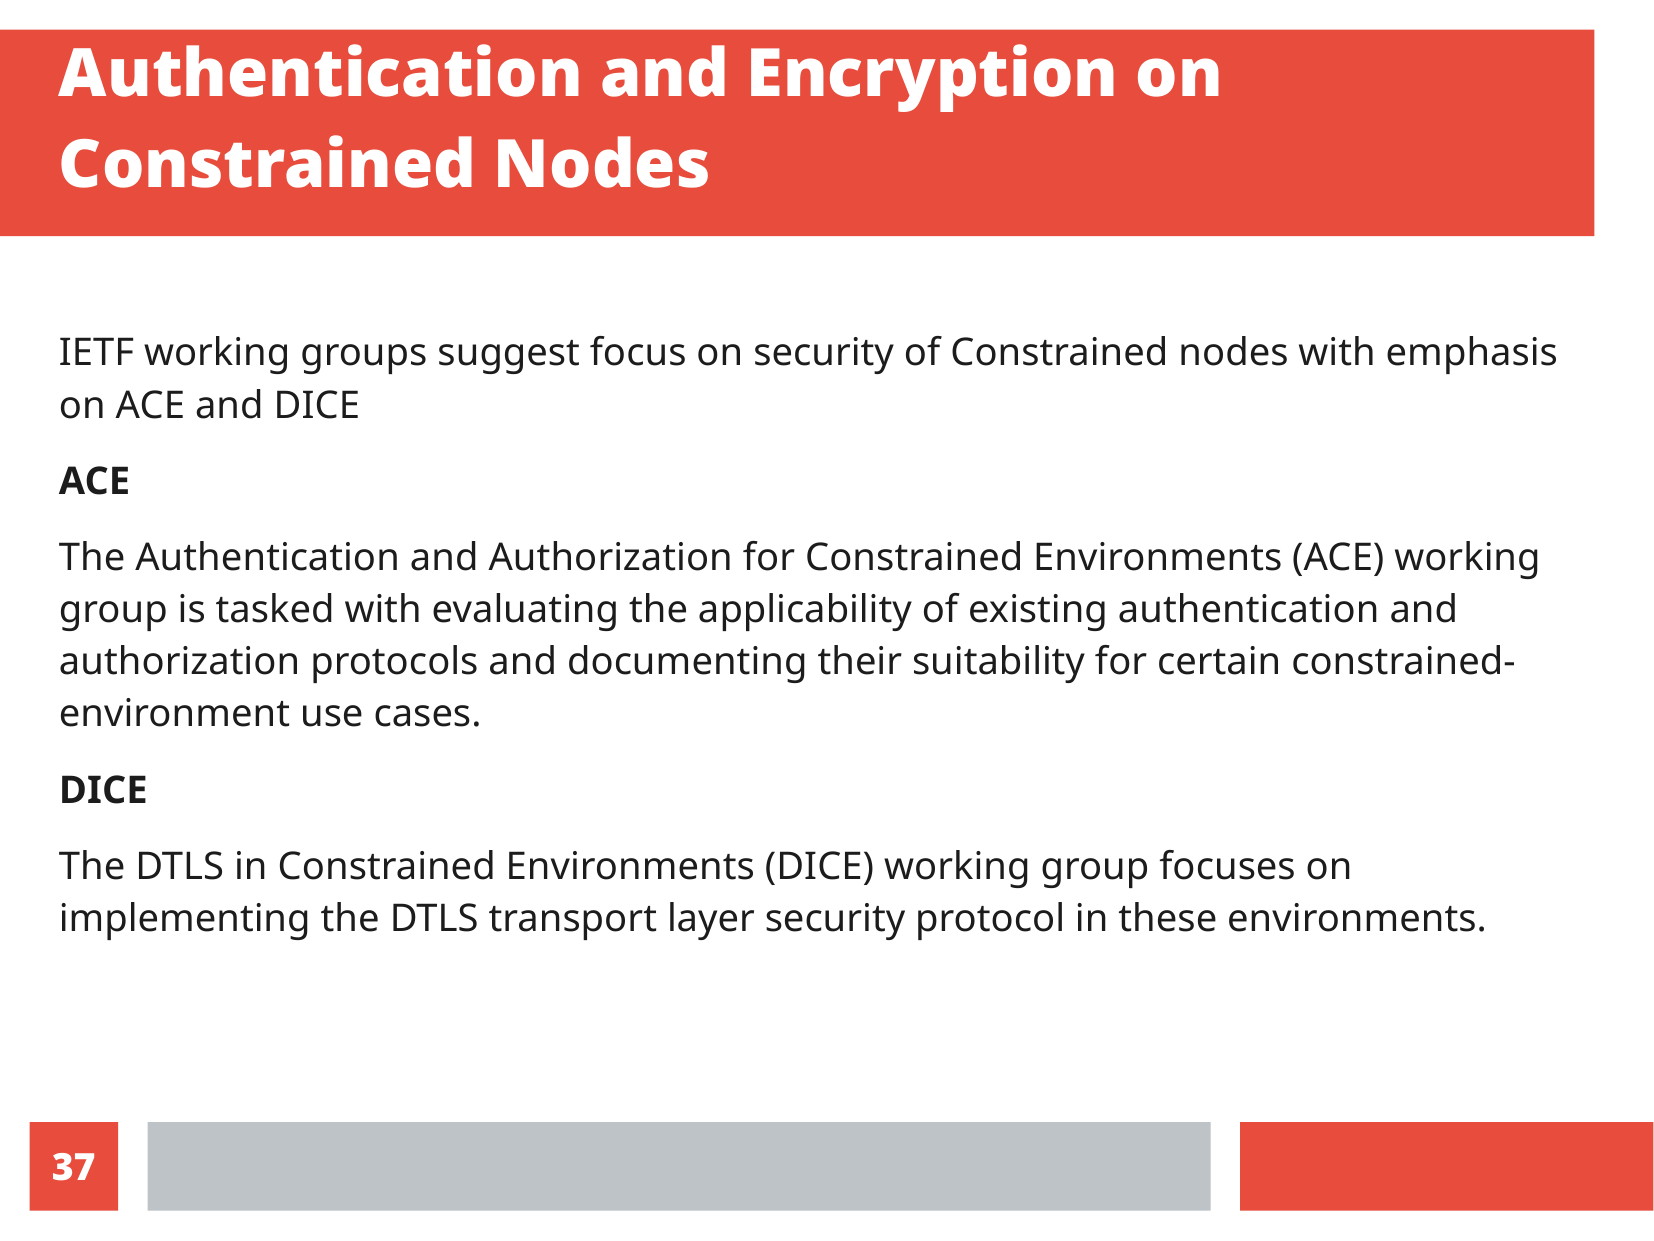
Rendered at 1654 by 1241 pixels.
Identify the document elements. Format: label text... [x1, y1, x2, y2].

title Authentication and Encryption on Constrained Nodes [59, 59, 1595, 207]
list IETF working groups suggest focus on security of Constrained nodes with emphasis on ACE and DICE ACE The Authentication and Authorization for Constrained Environments (ACE) working group is tasked with evaluating the applicability of existing authentication and authorization protocols and documenting their suitability for certain constrained-environment use cases. DICE The DTLS in Constrained Environments (DICE) working group focuses on implementing the DTLS transport layer security protocol in these environments. [59, 324, 1565, 1093]
